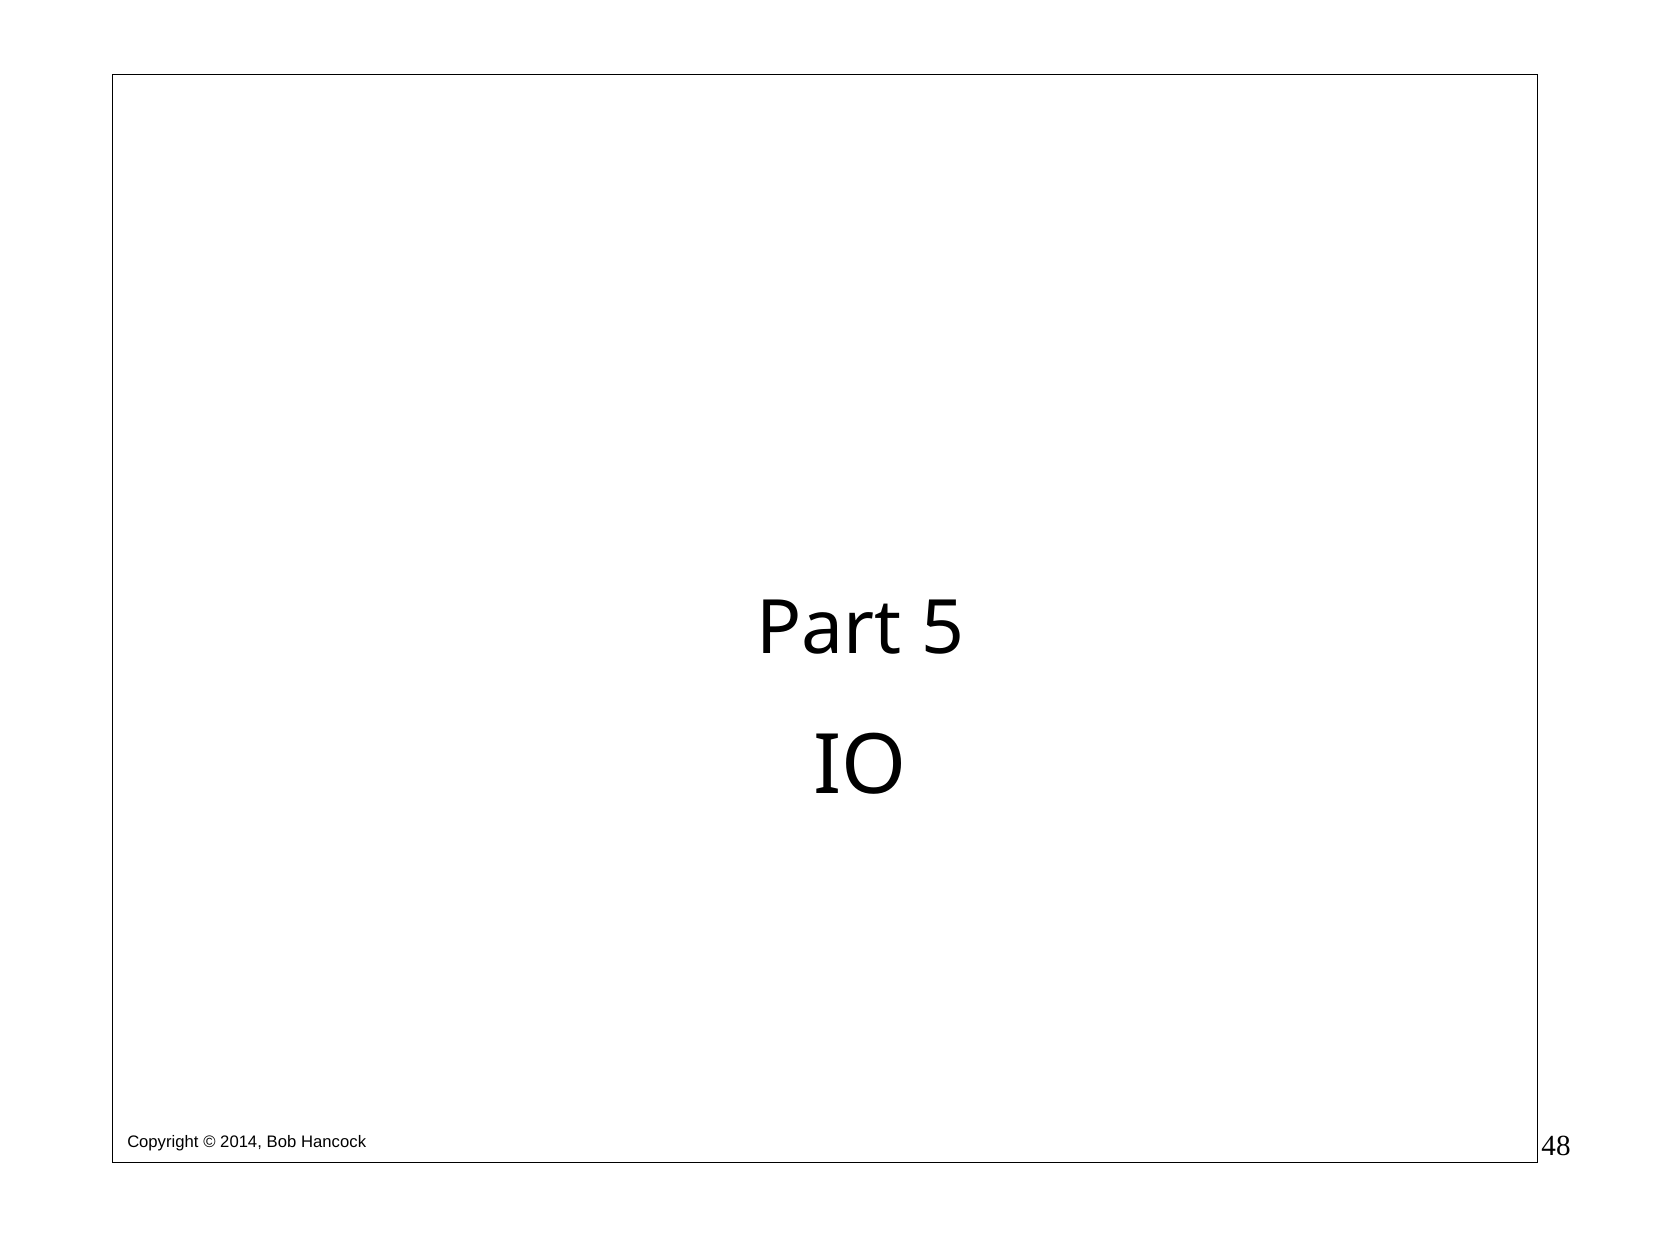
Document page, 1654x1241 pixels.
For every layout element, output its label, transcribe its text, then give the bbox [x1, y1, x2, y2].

text_box Copyright © 2014, Bob Hancock [112, 1125, 382, 1159]
list Part 5 IO [150, 262, 1501, 1126]
